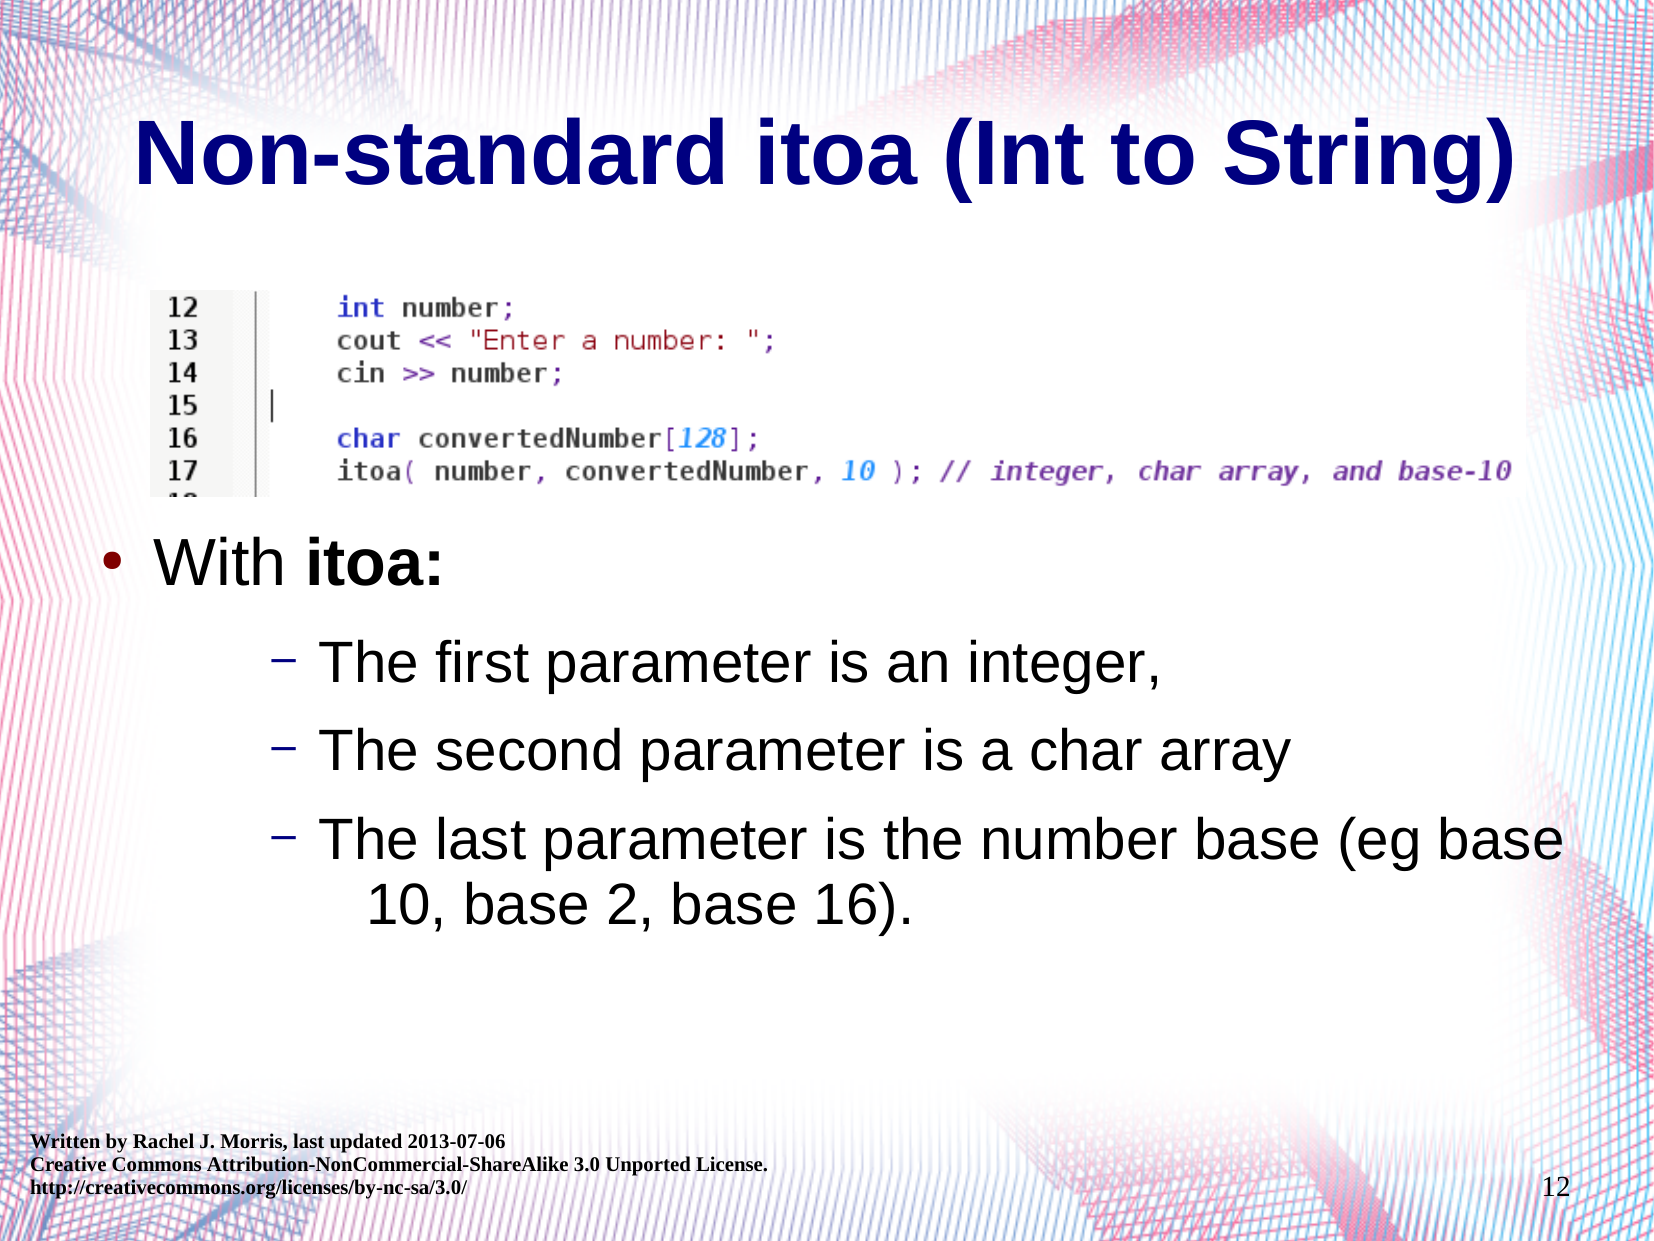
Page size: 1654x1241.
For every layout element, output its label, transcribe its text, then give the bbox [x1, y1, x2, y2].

title Non-standard itoa (Int to String) [82, 49, 1571, 257]
picture [0, 0, 1654, 1241]
list With itoa: The first parameter is an integer, The second parameter is a char array The last parameter is the number base (eg base 10, base 2, base 16). [82, 525, 1571, 1010]
